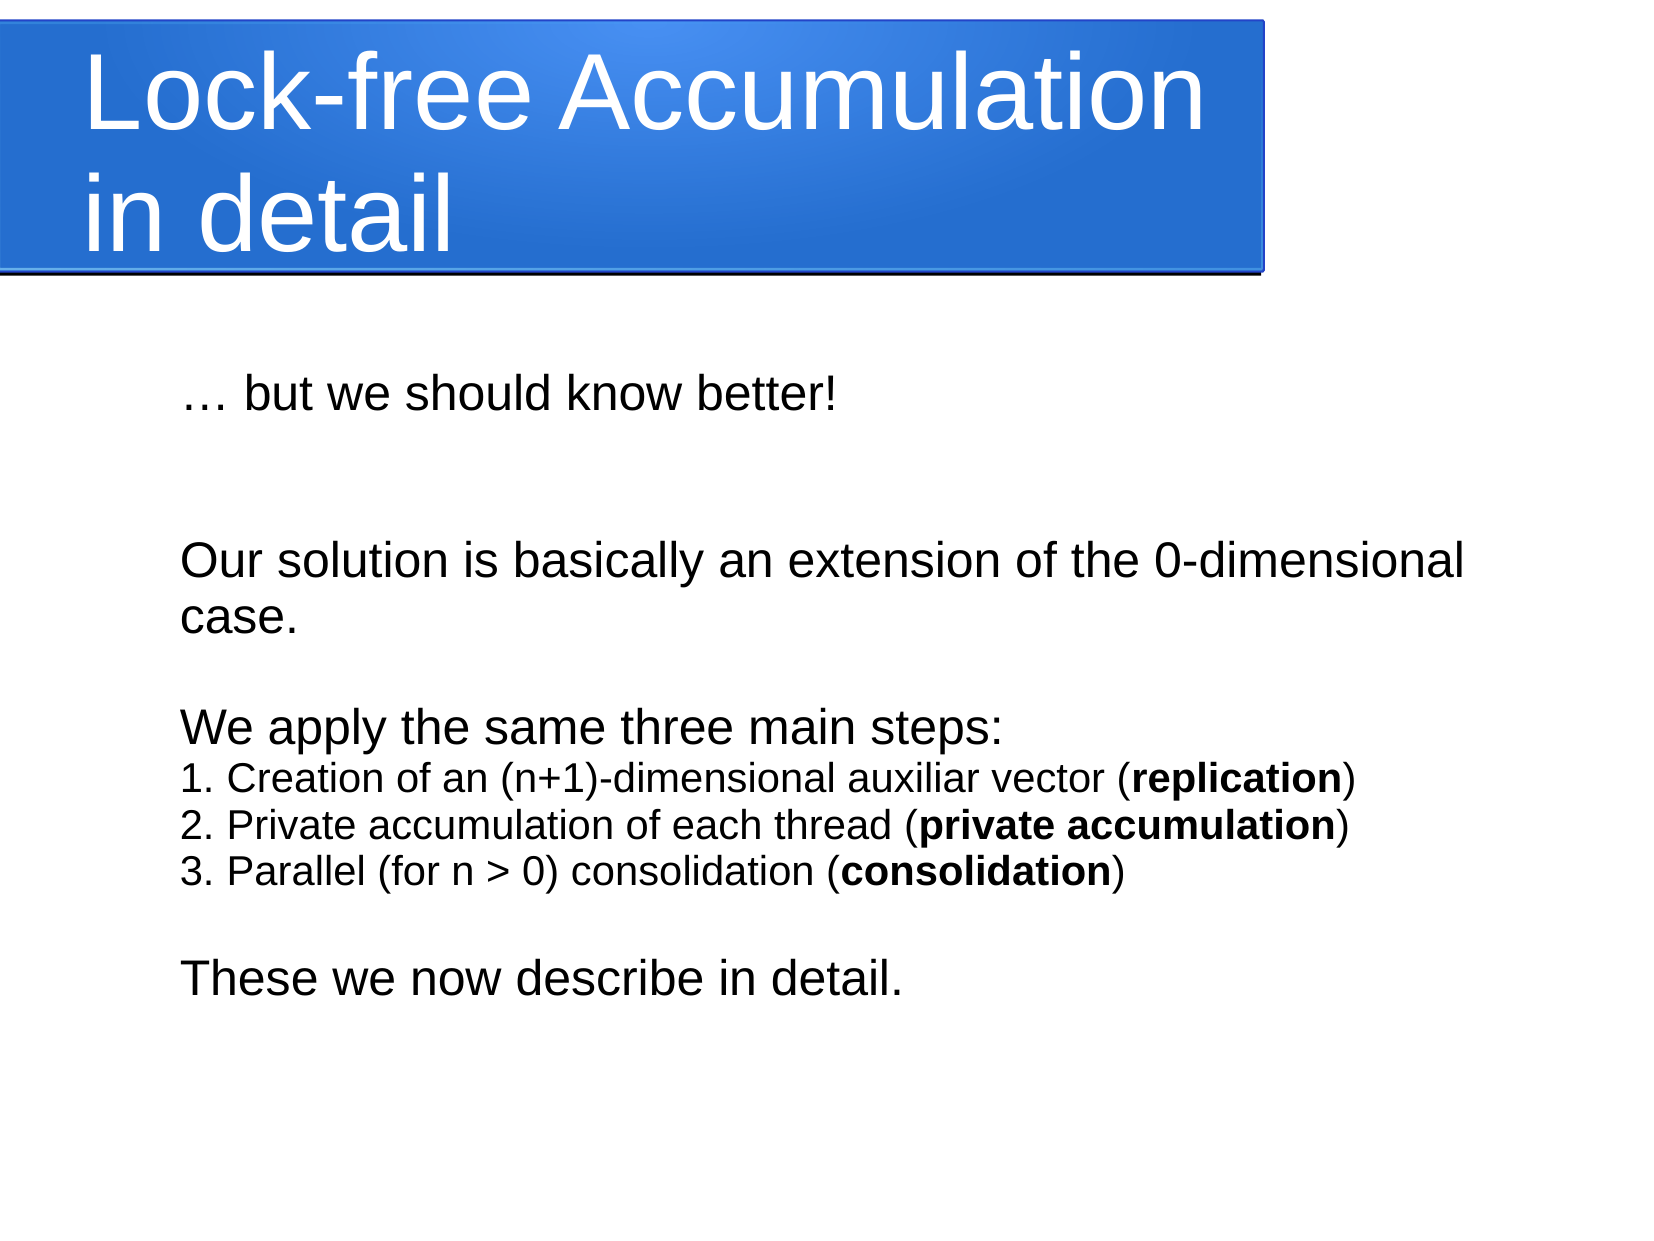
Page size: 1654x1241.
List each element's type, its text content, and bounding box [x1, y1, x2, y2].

title Lock-free Accumulation in detail [82, 32, 1250, 275]
text_box … but we should know better! Our solution is basically an extension of the 0-dimensional case. We apply the same three main steps: Creation of an (n+1)-dimensional auxiliar vector (replication) Private accumulation of each thread (private accumulation) Parallel (for n > 0) consolidation (consolidation) These we now describe in detail. [165, 357, 1531, 1014]
